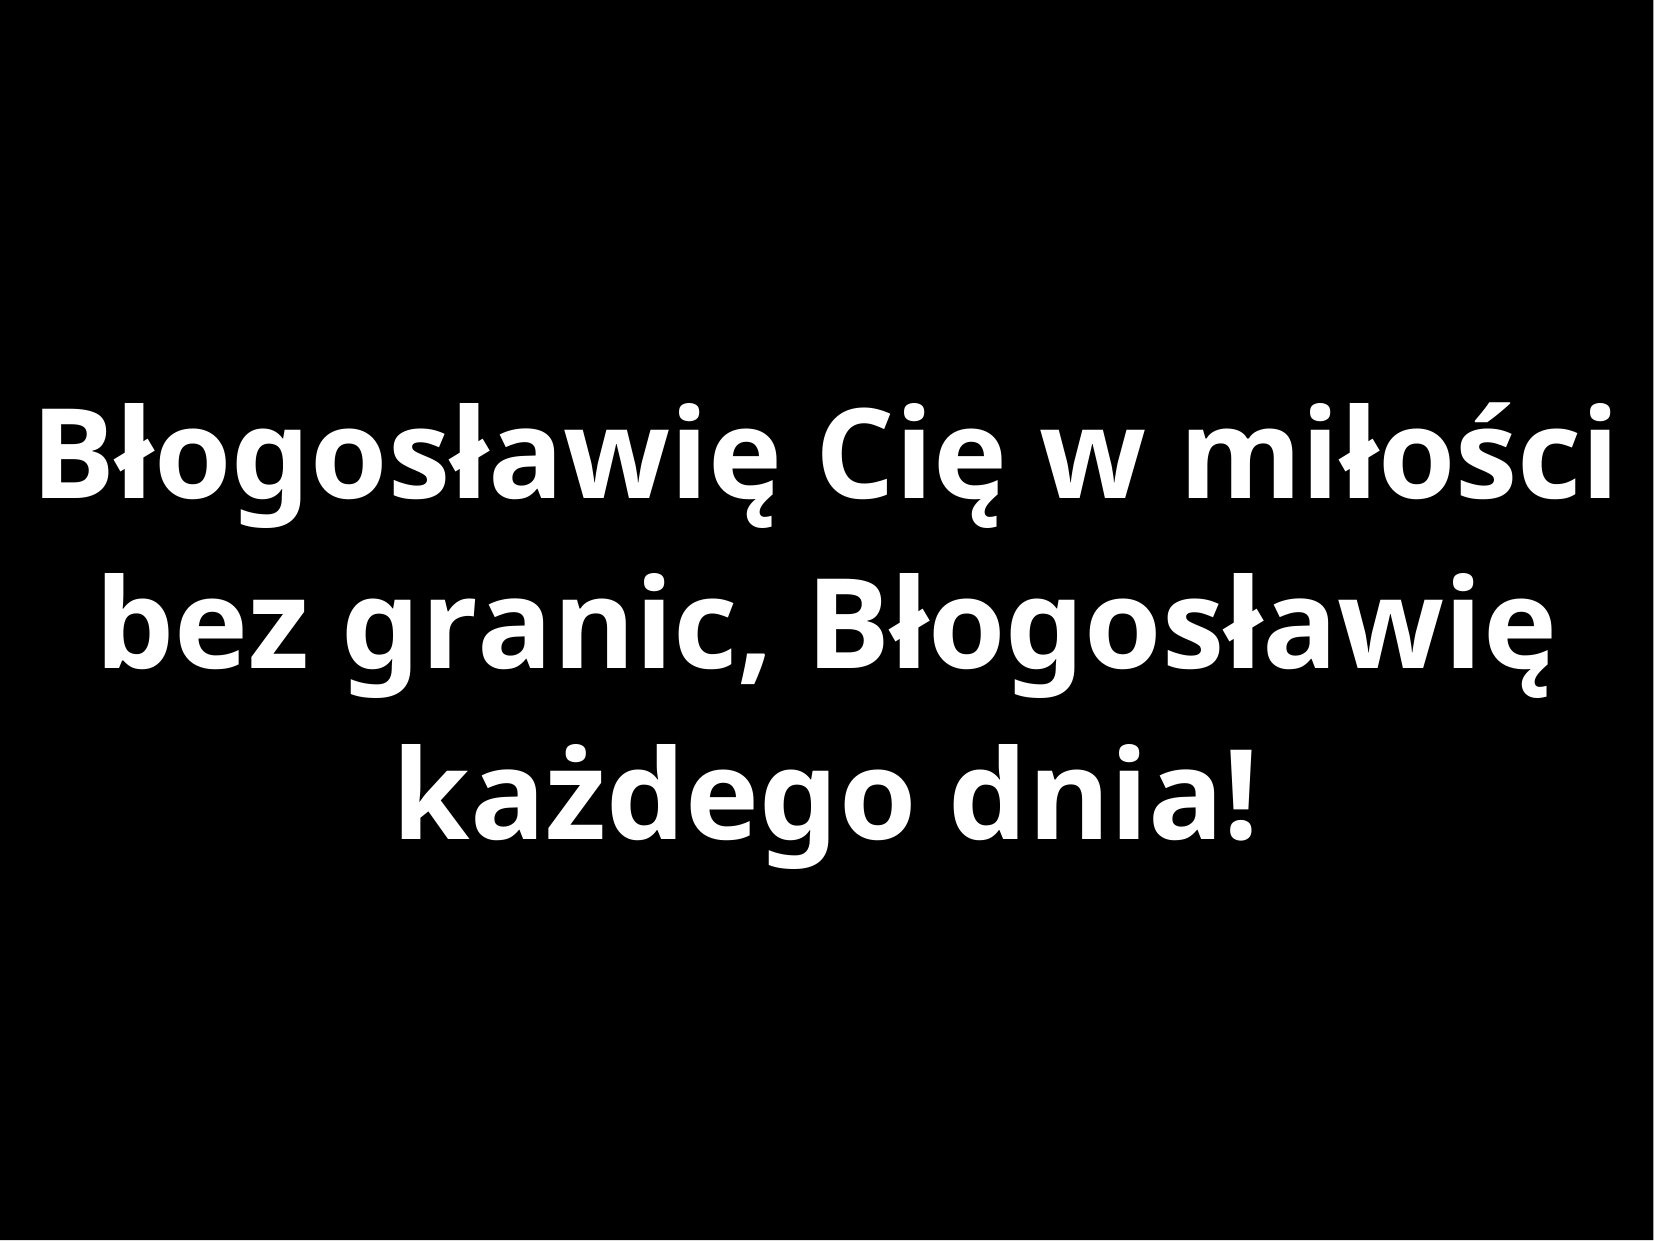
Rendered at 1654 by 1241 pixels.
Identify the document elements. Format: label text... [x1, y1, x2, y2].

title Błogosławię Cię w miłości bez granic, Błogosławię każdego dnia! [0, 0, 1654, 1241]
